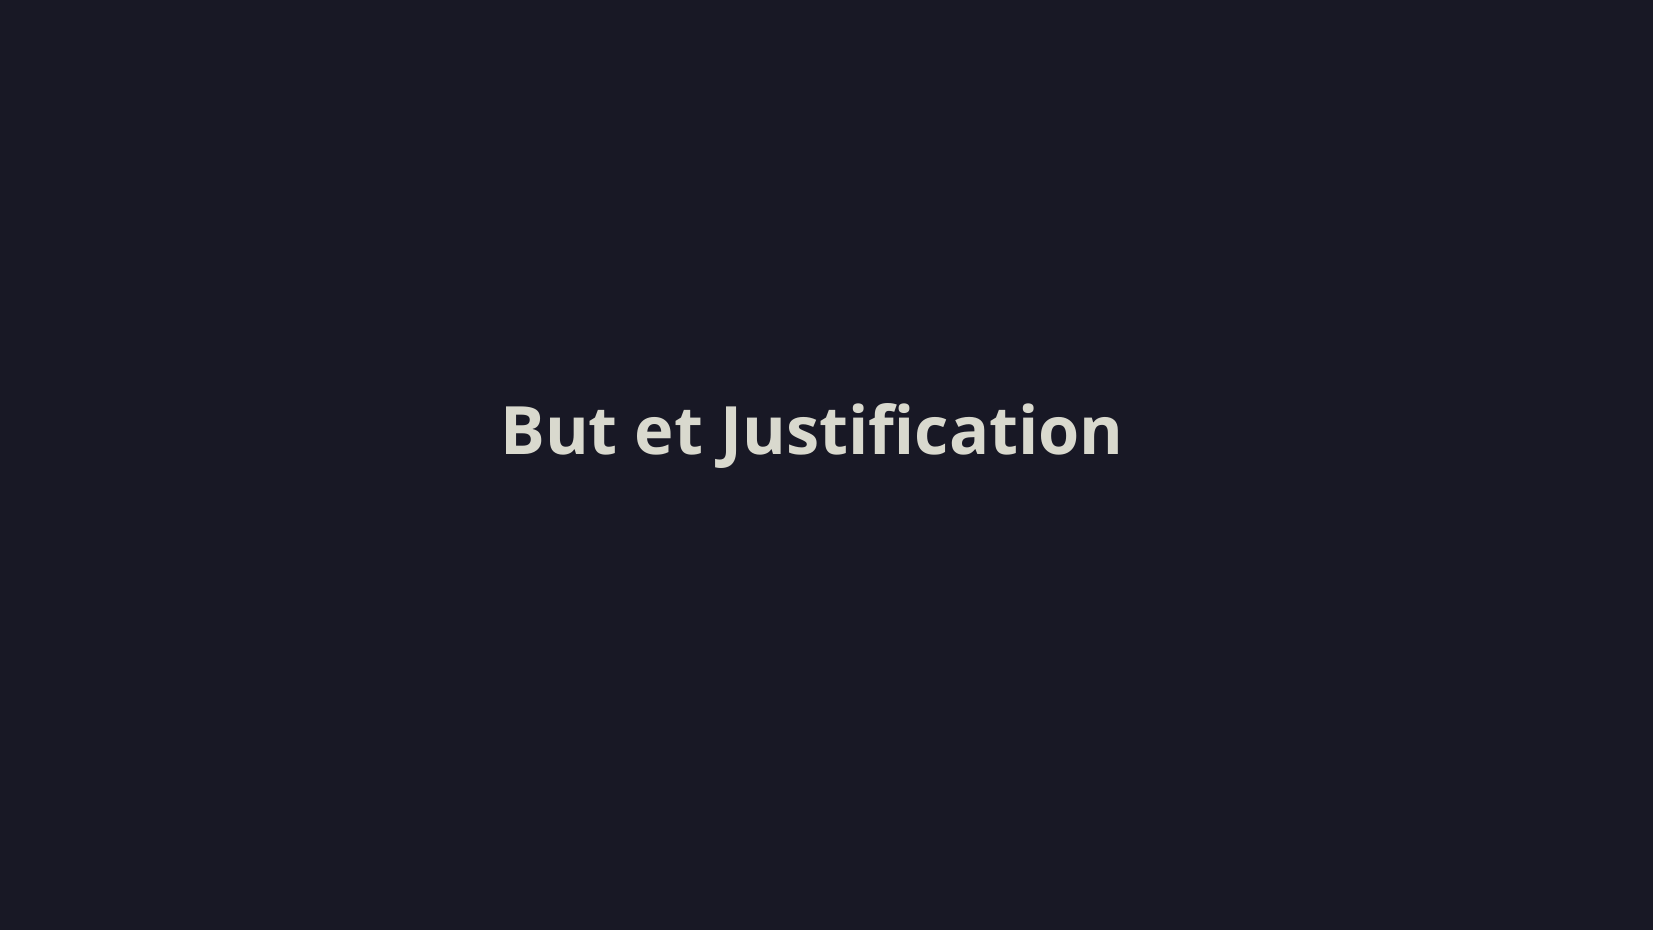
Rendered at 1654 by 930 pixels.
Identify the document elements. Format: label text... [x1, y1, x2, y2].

text_box But et Justification [485, 376, 1168, 481]
